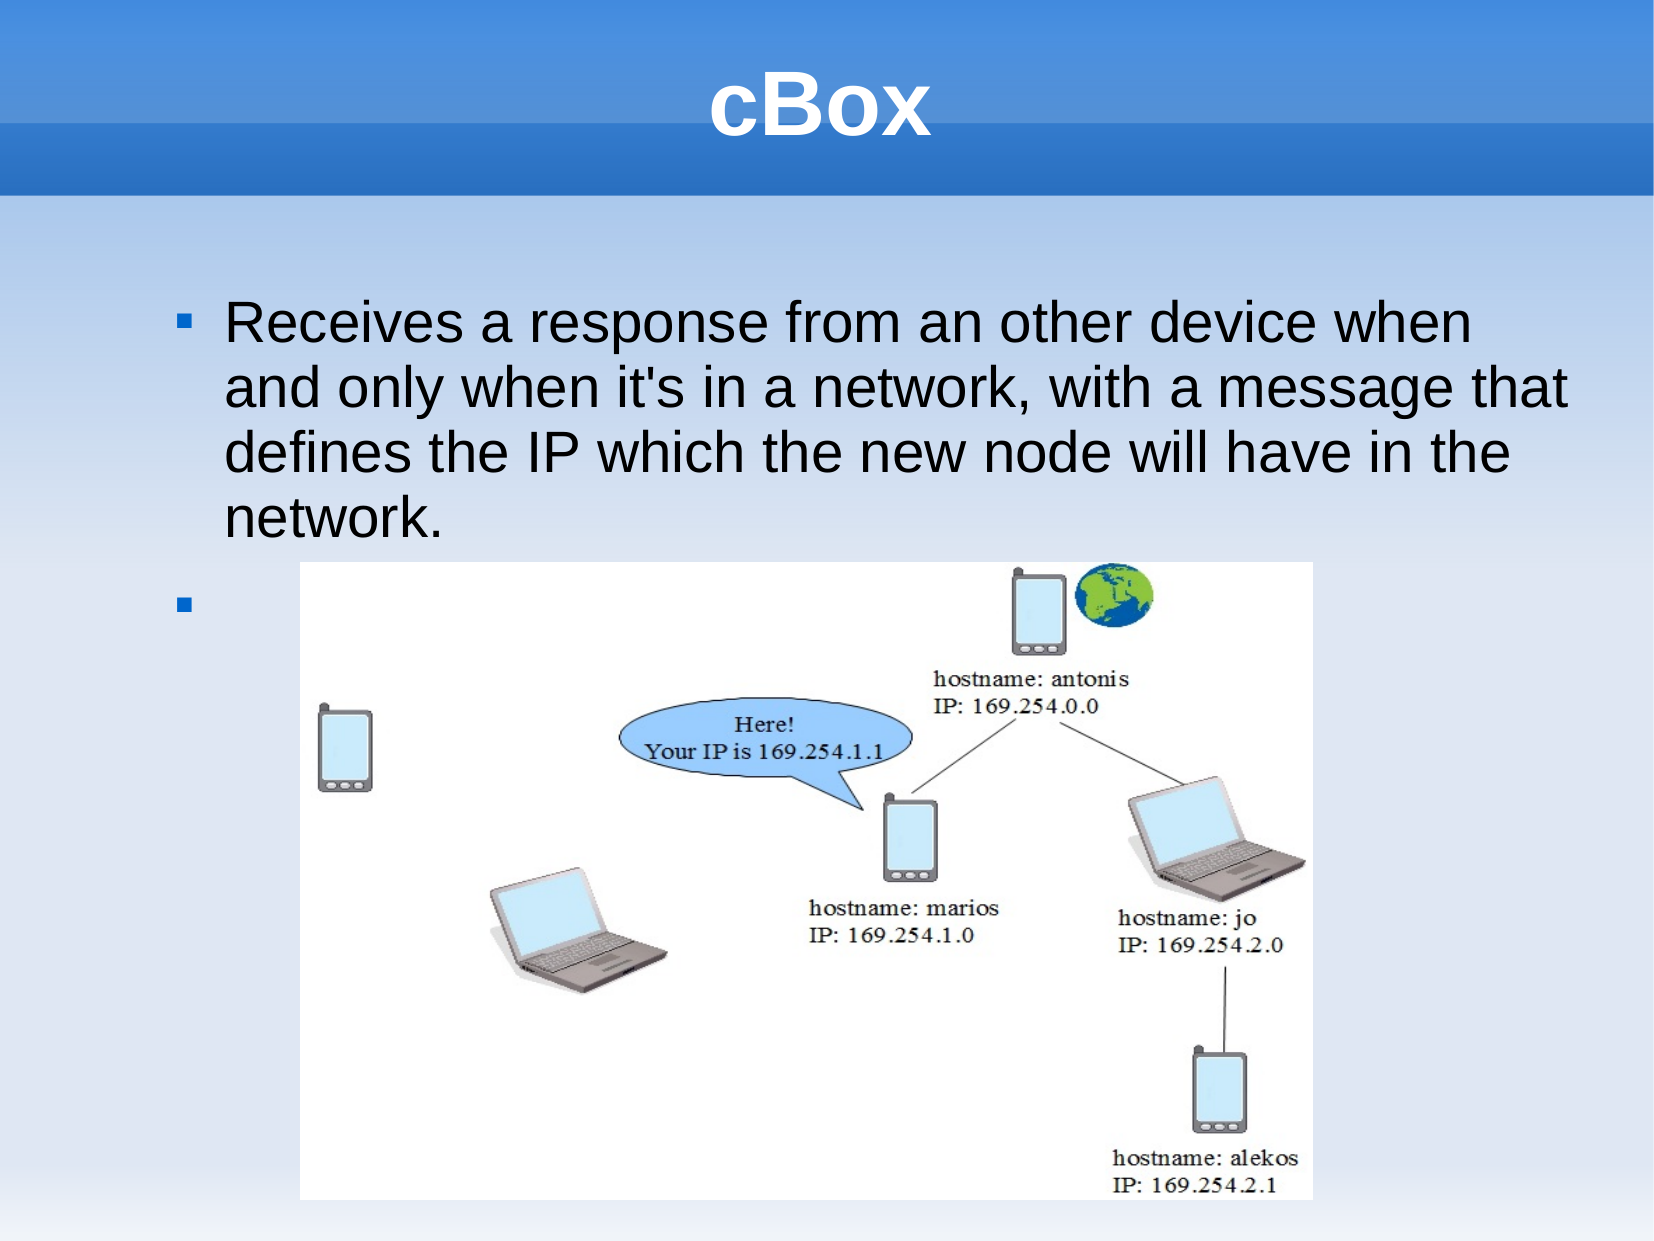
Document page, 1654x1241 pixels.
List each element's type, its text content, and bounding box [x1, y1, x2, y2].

picture [0, 0, 1654, 1241]
title cBox [76, 7, 1565, 200]
list Receives a response from an other device when and only when it's in a network, with a message that defines the IP which the new node will have in the network. [82, 290, 1571, 1094]
